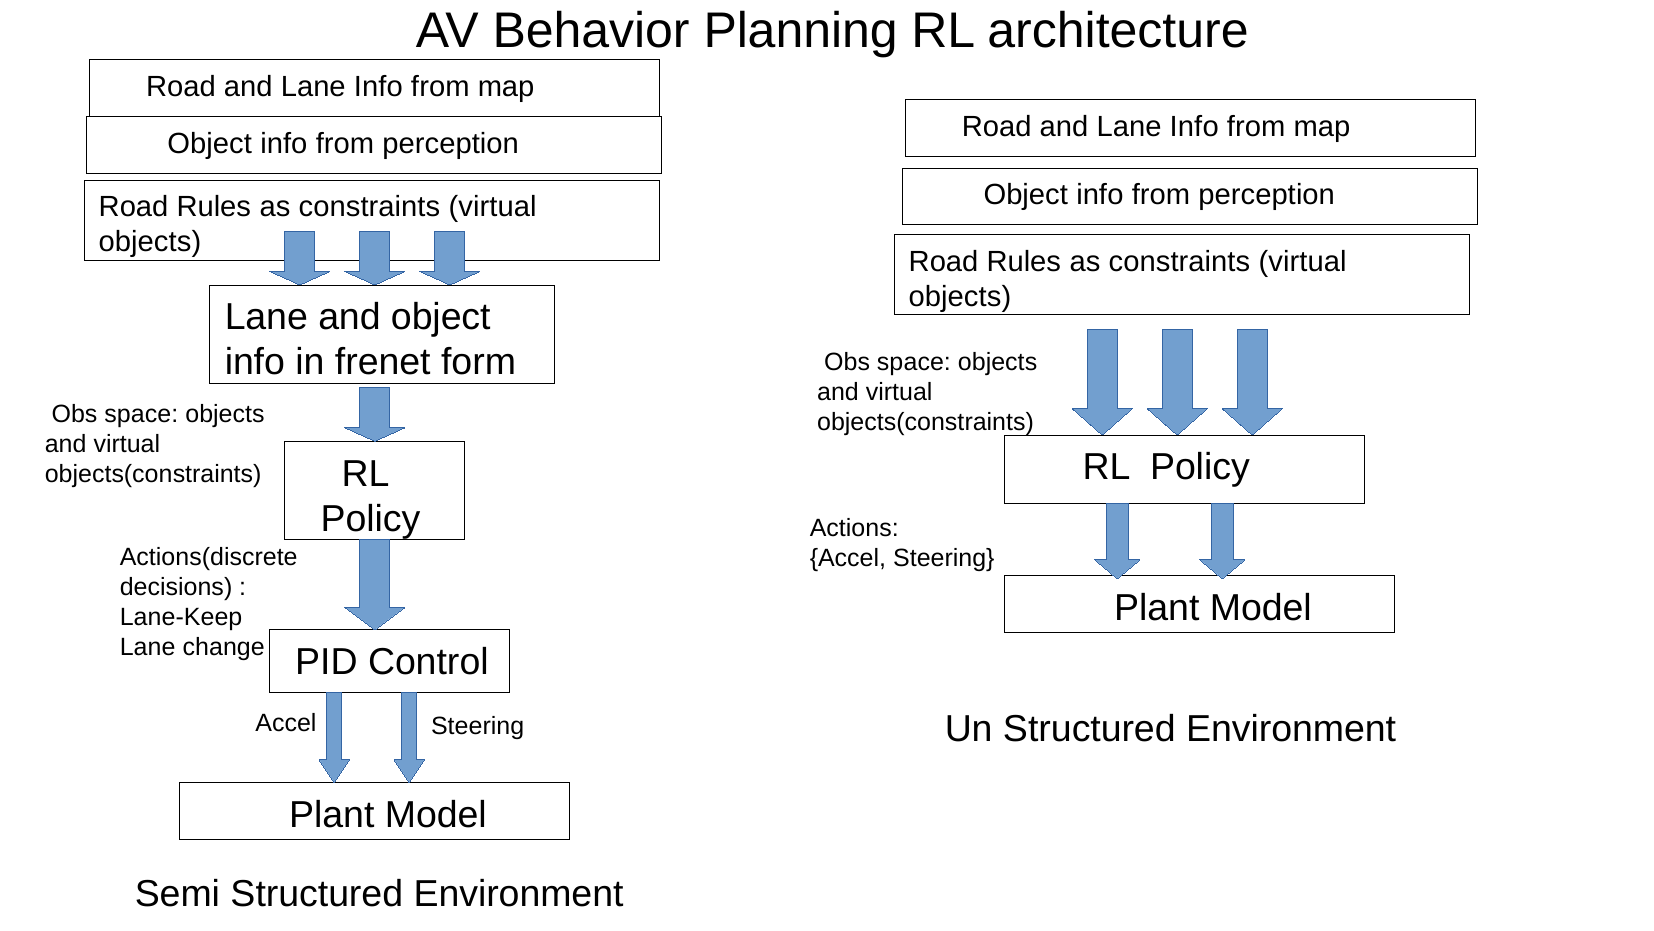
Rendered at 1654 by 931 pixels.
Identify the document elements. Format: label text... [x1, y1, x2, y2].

text_box [326, 692, 342, 698]
text_box Road and Lane Info from map [89, 59, 660, 116]
text_box [344, 231, 405, 285]
text_box [319, 756, 350, 783]
text_box Object info from perception [902, 168, 1478, 225]
text_box Road Rules as constraints (virtual objects) [894, 234, 1470, 315]
text_box [269, 231, 330, 285]
text_box Road and Lane Info from map [905, 99, 1476, 157]
text_box Un Structured Environment [929, 696, 1500, 765]
text_box PID Control [337, 652, 352, 671]
text_box Actions: {Accel, Steering} [794, 503, 1035, 586]
text_box AV Behavior Planning RL architecture [59, 0, 1605, 86]
text_box Plant Model [179, 782, 570, 840]
text_box PID Control [269, 629, 510, 693]
text_box [1094, 503, 1140, 579]
text_box Lane and object info in frenet form [209, 285, 555, 384]
text_box Semi Structured Environment [119, 861, 690, 931]
text_box RL Policy [284, 441, 465, 540]
text_box [394, 692, 425, 783]
text_box Obs space: objects and virtual objects(constraints) [29, 390, 300, 517]
text_box Actions(discrete decisions) : Lane-Keep Lane change [104, 533, 345, 660]
text_box [419, 231, 480, 285]
text_box Steering [409, 701, 570, 759]
text_box Plant Model [1004, 575, 1395, 633]
text_box Accel [233, 698, 395, 756]
text_box [344, 387, 405, 442]
text_box Road Rules as constraints (virtual objects) [84, 180, 660, 261]
text_box [345, 539, 405, 630]
text_box Object info from perception [86, 116, 662, 174]
text_box [1199, 503, 1245, 579]
text_box [1073, 329, 1133, 435]
text_box RL Policy [1004, 435, 1365, 504]
text_box Obs space: objects and virtual objects(constraints) [802, 338, 1073, 465]
text_box [1222, 329, 1283, 435]
text_box [1147, 329, 1208, 435]
